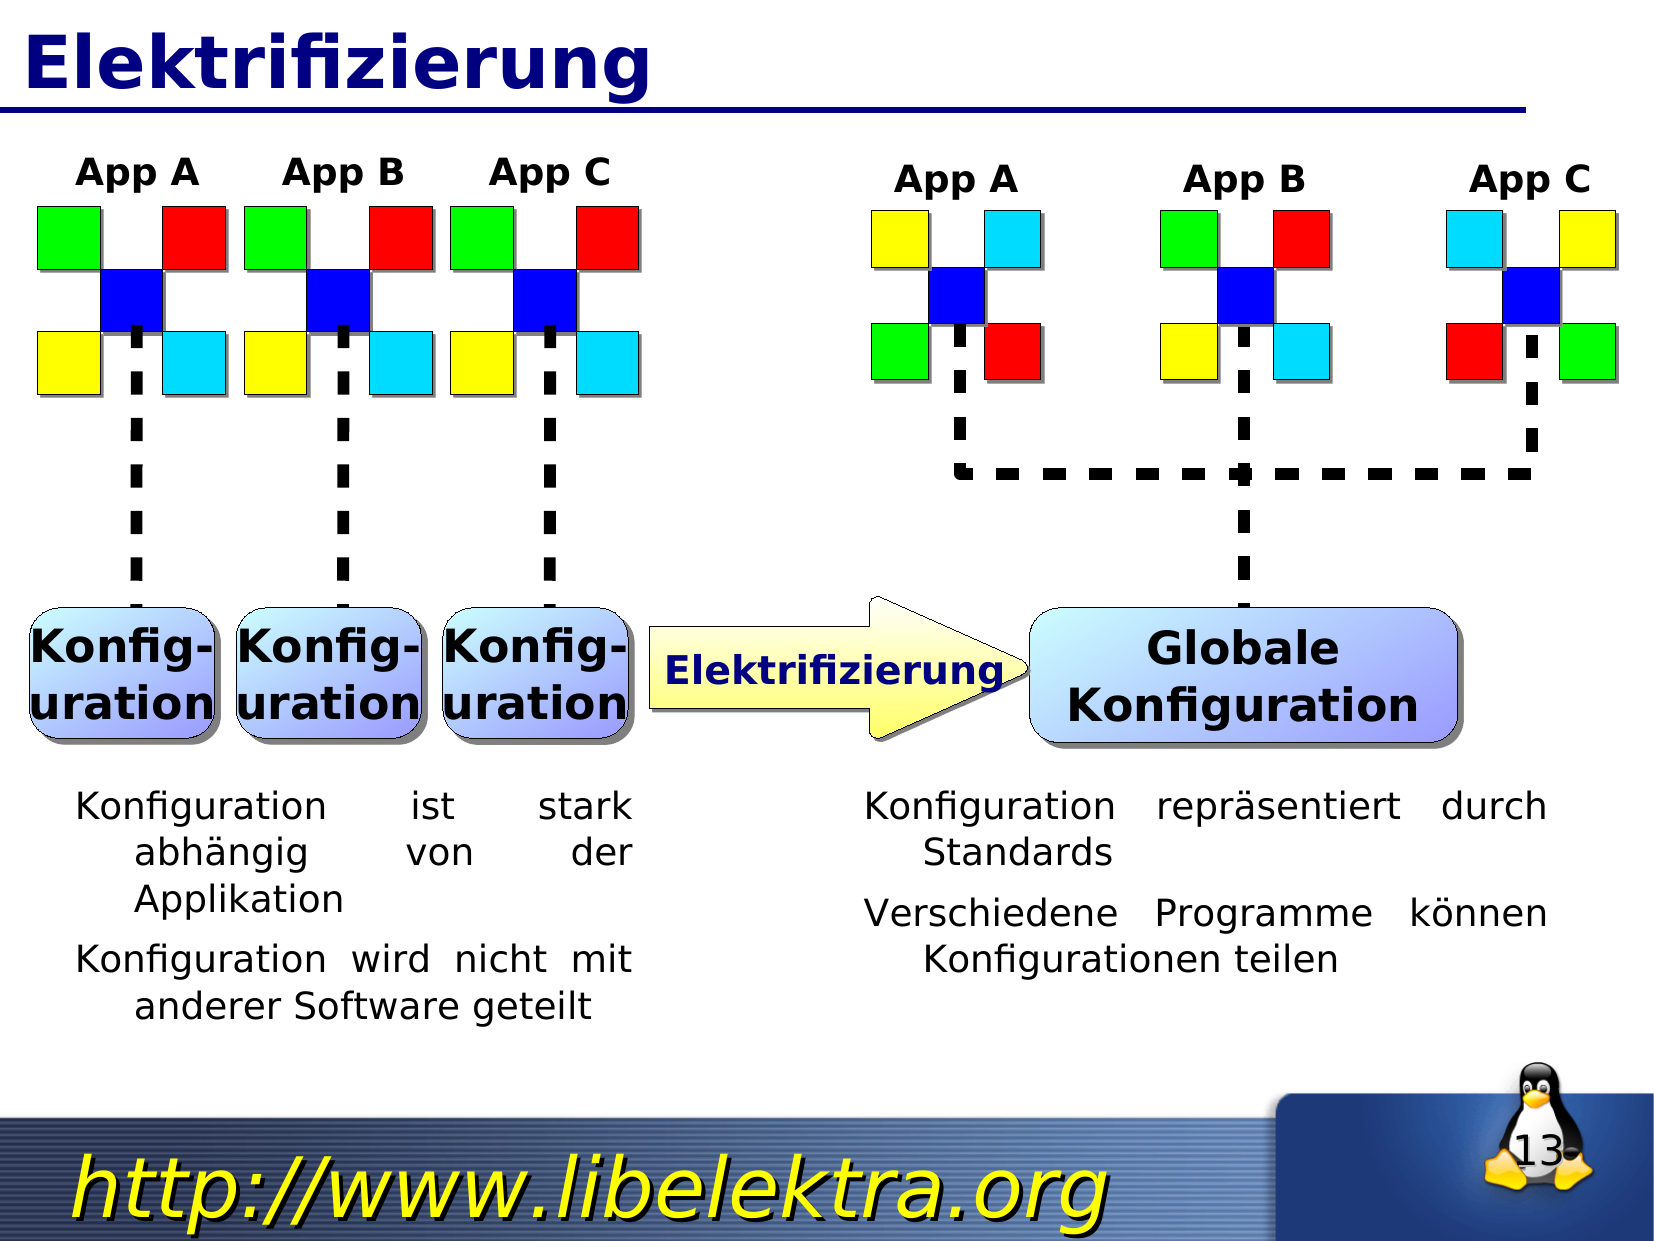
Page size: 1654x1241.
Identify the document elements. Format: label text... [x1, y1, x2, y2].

text_box Konfig- uration [236, 607, 422, 739]
text_box [1446, 210, 1616, 380]
text_box App B [1182, 154, 1308, 199]
text_box [37, 206, 226, 395]
text_box [649, 596, 987, 739]
text_box [244, 206, 433, 395]
text_box App A [893, 154, 1019, 199]
text_box App B [281, 147, 433, 192]
text_box App C [488, 147, 639, 192]
text_box Elektrifizierung [22, 14, 1611, 111]
text_box [1160, 210, 1330, 380]
text_box [1008, 653, 1028, 681]
text_box Elektrifizierung [664, 644, 1008, 691]
picture [0, 1061, 1654, 1241]
list Konfiguration repräsentiert durch Standards Verschiedene Programme können Konfigurationen teilen [848, 773, 1564, 1094]
text_box Konfig- uration [442, 607, 629, 739]
list Konfiguration ist stark abhängig von der Applikation Konfiguration wird nicht mit anderer Software geteilt [60, 773, 648, 1080]
text_box App C [1468, 154, 1592, 199]
text_box [871, 210, 1041, 380]
text_box <Nummer> [1312, 1122, 1566, 1178]
text_box Globale Konfiguration [1029, 607, 1458, 743]
text_box App A [75, 147, 226, 192]
text_box Konfig- uration [29, 607, 215, 739]
text_box [450, 206, 639, 395]
